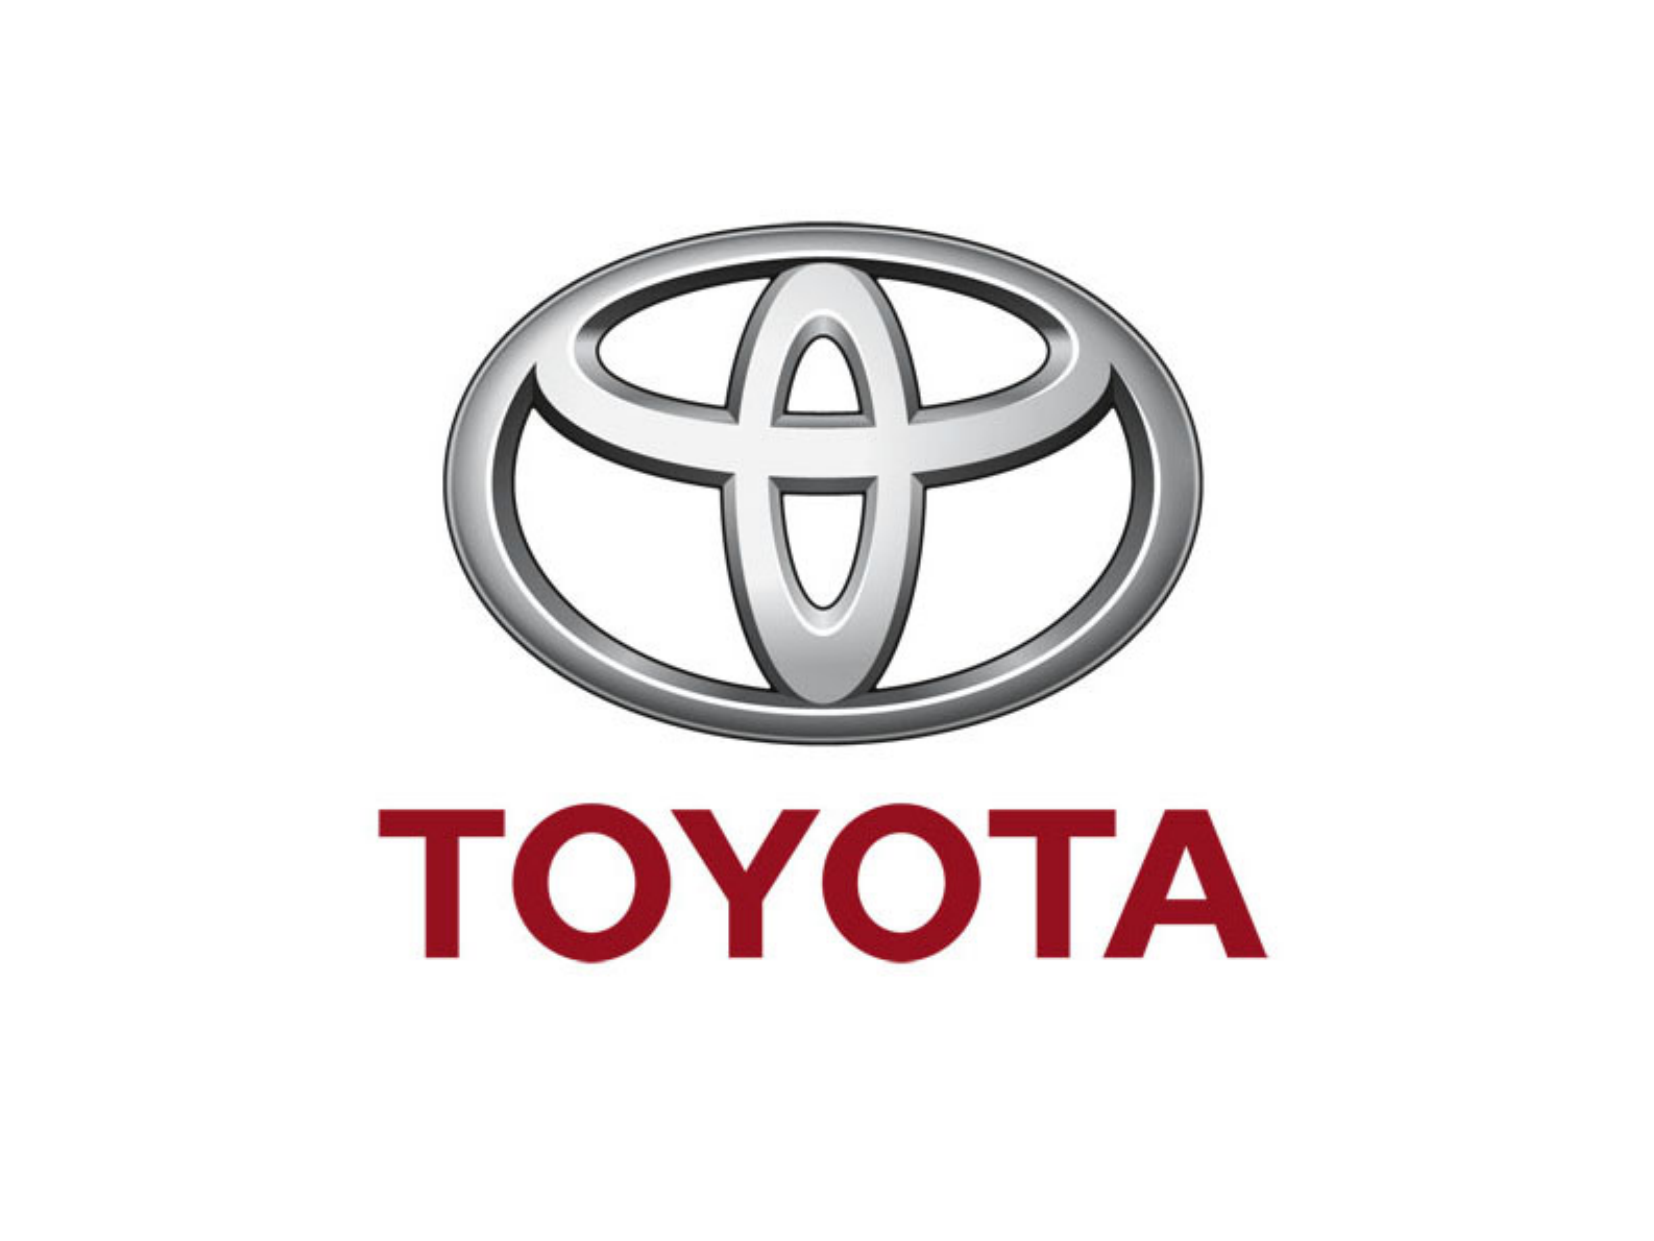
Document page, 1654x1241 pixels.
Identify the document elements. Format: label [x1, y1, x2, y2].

picture [360, 209, 1286, 981]
